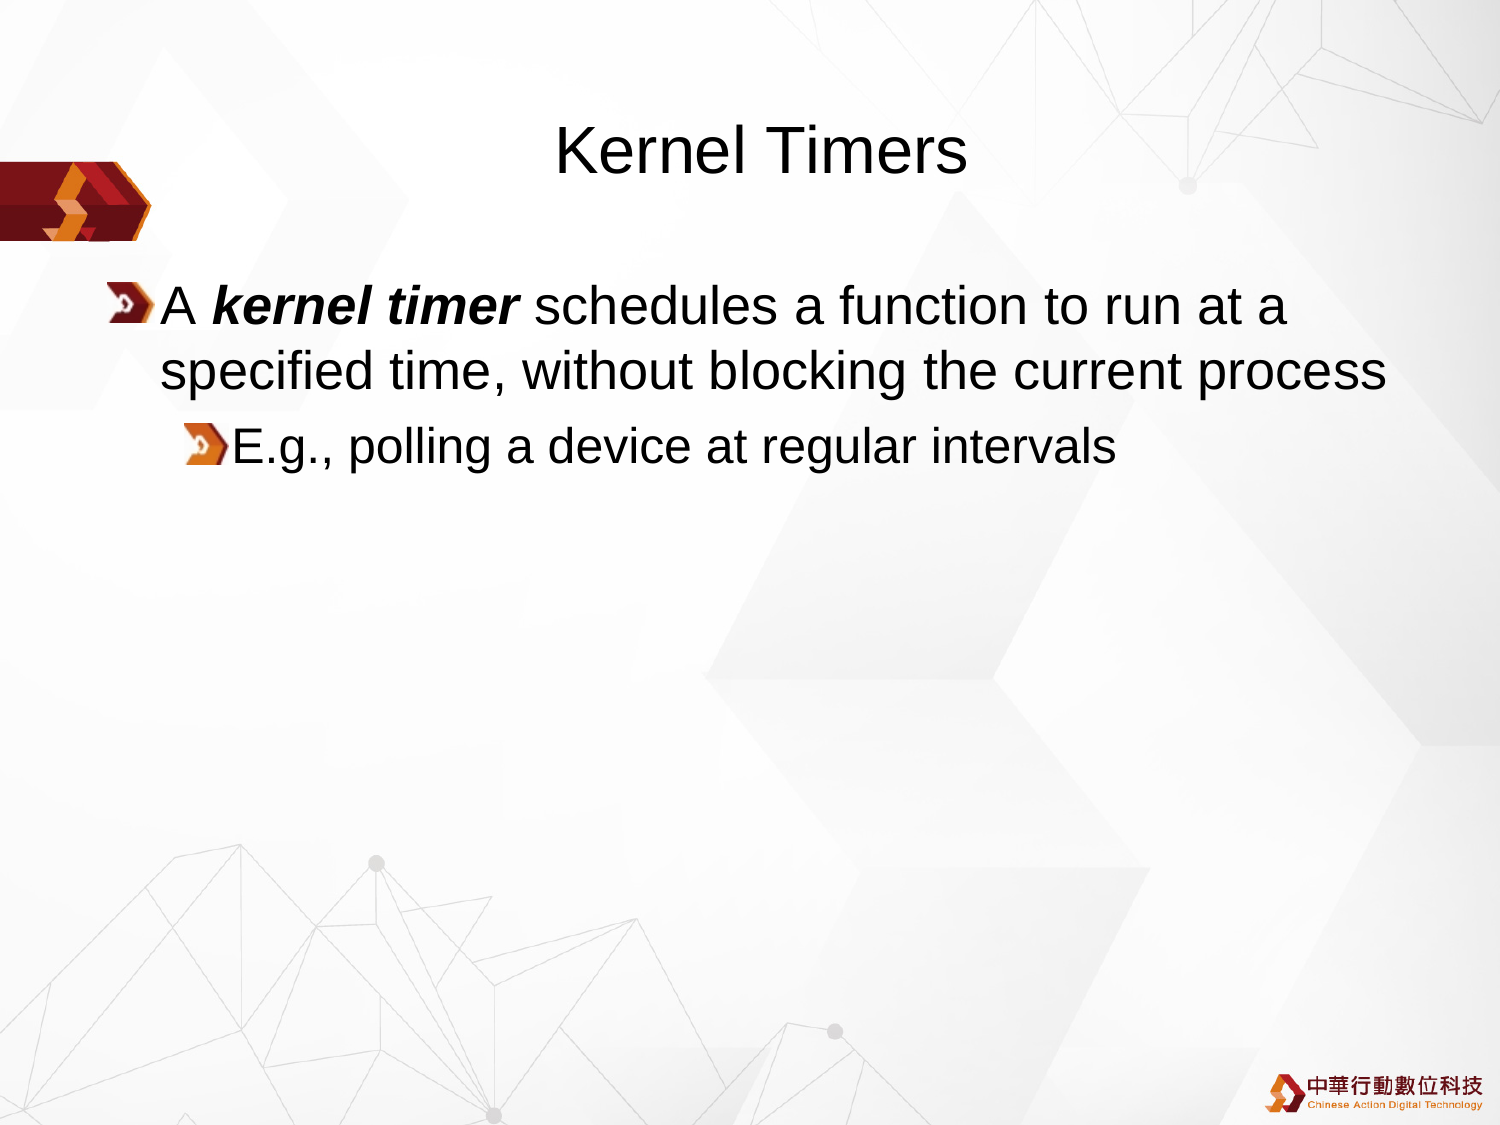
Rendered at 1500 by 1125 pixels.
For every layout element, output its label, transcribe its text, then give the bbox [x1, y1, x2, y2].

list A kernel timer schedules a function to run at a specified time, without blocking the current process E.g., polling a device at regular intervals [75, 262, 1426, 1006]
title Kernel Timers [75, 98, 1426, 204]
picture [0, 0, 1500, 1125]
